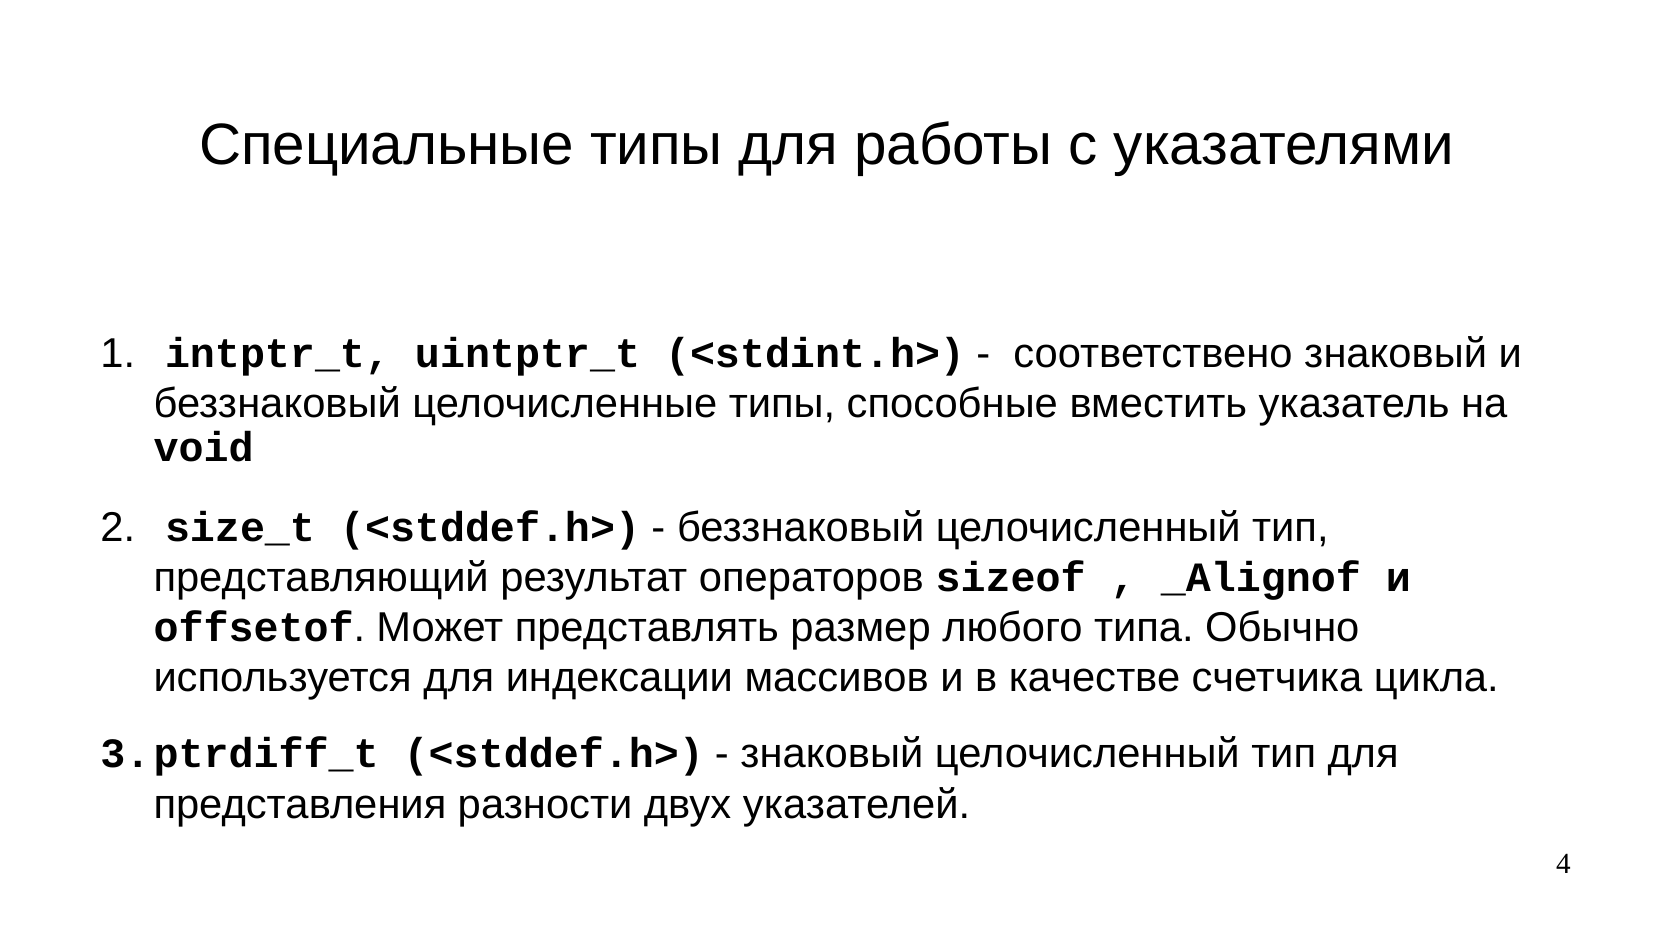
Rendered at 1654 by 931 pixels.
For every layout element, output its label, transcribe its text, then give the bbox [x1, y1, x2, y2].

title Специальные типы для работы с указателями [82, 66, 1571, 222]
list intptr_t, uintptr_t (<stdint.h>) - соответствено знаковый и беззнаковый целочисленные типы, способные вместить указатель на void size_t (<stddef.h>) - беззнаковый целочисленный тип, представляющий результат операторов sizeof , _Alignof и offsetof. Может представлять размер любого типа. Обычно используется для индексации массивов и в качестве счетчика цикла. ptrdiff_t (<stddef.h>) - знаковый целочисленный тип для представления разности двух указателей. [82, 329, 1571, 870]
